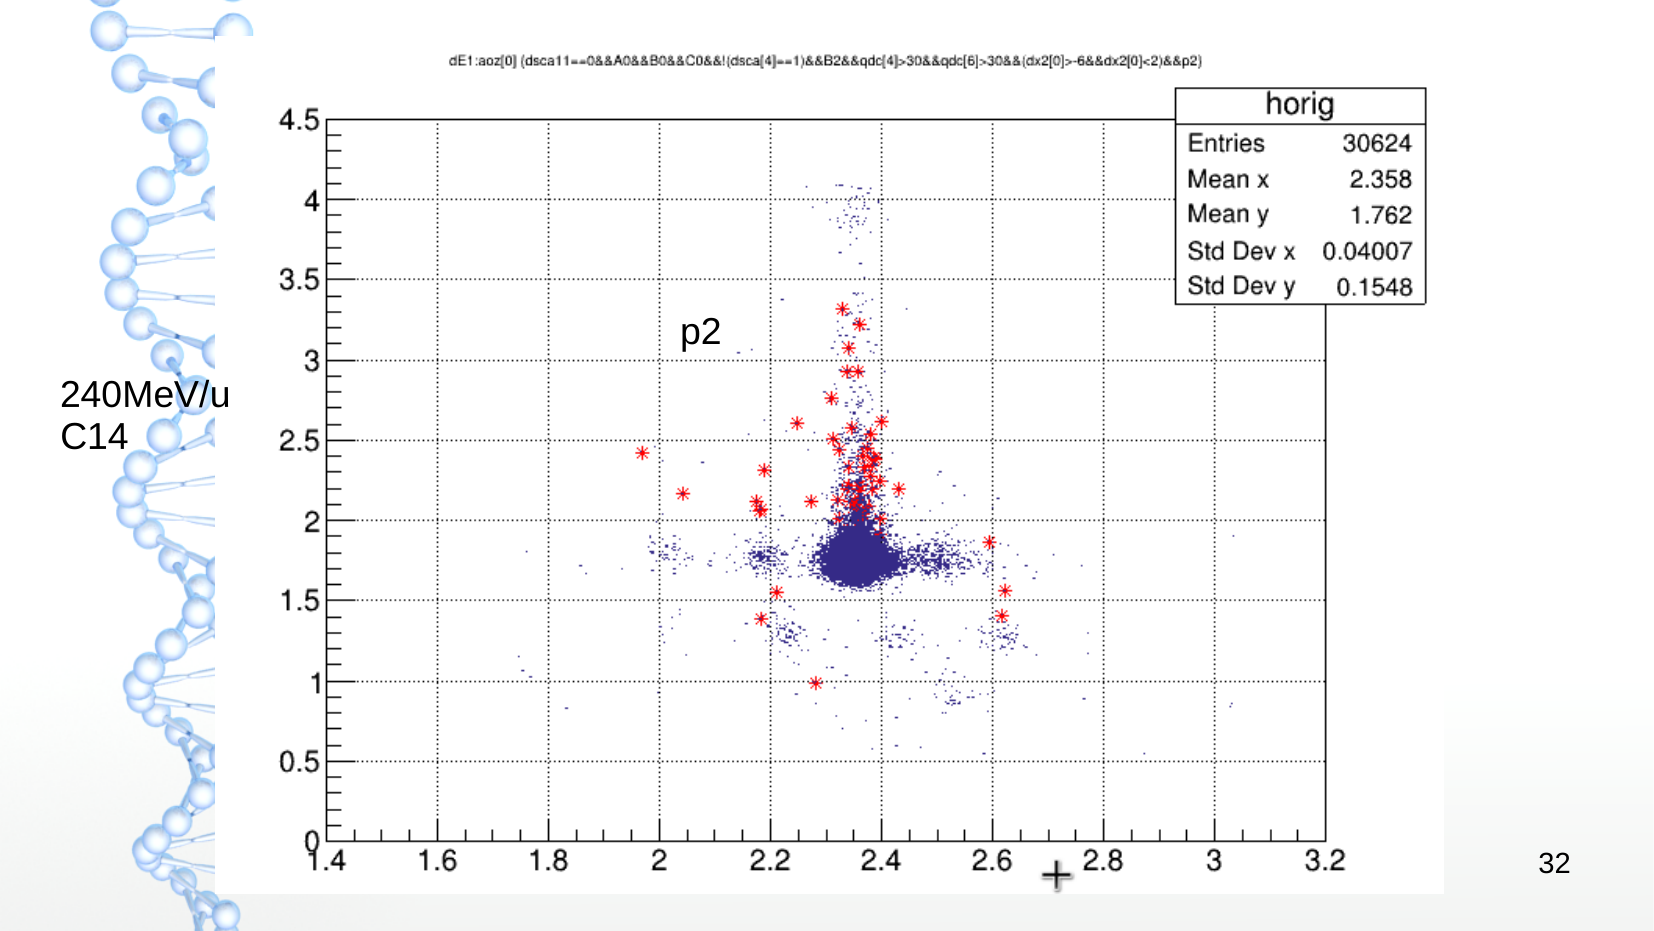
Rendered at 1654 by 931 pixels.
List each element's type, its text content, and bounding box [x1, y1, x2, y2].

text_box 240MeV/u C14 [45, 365, 285, 466]
picture [0, 0, 1654, 931]
text_box p2 [665, 303, 786, 361]
